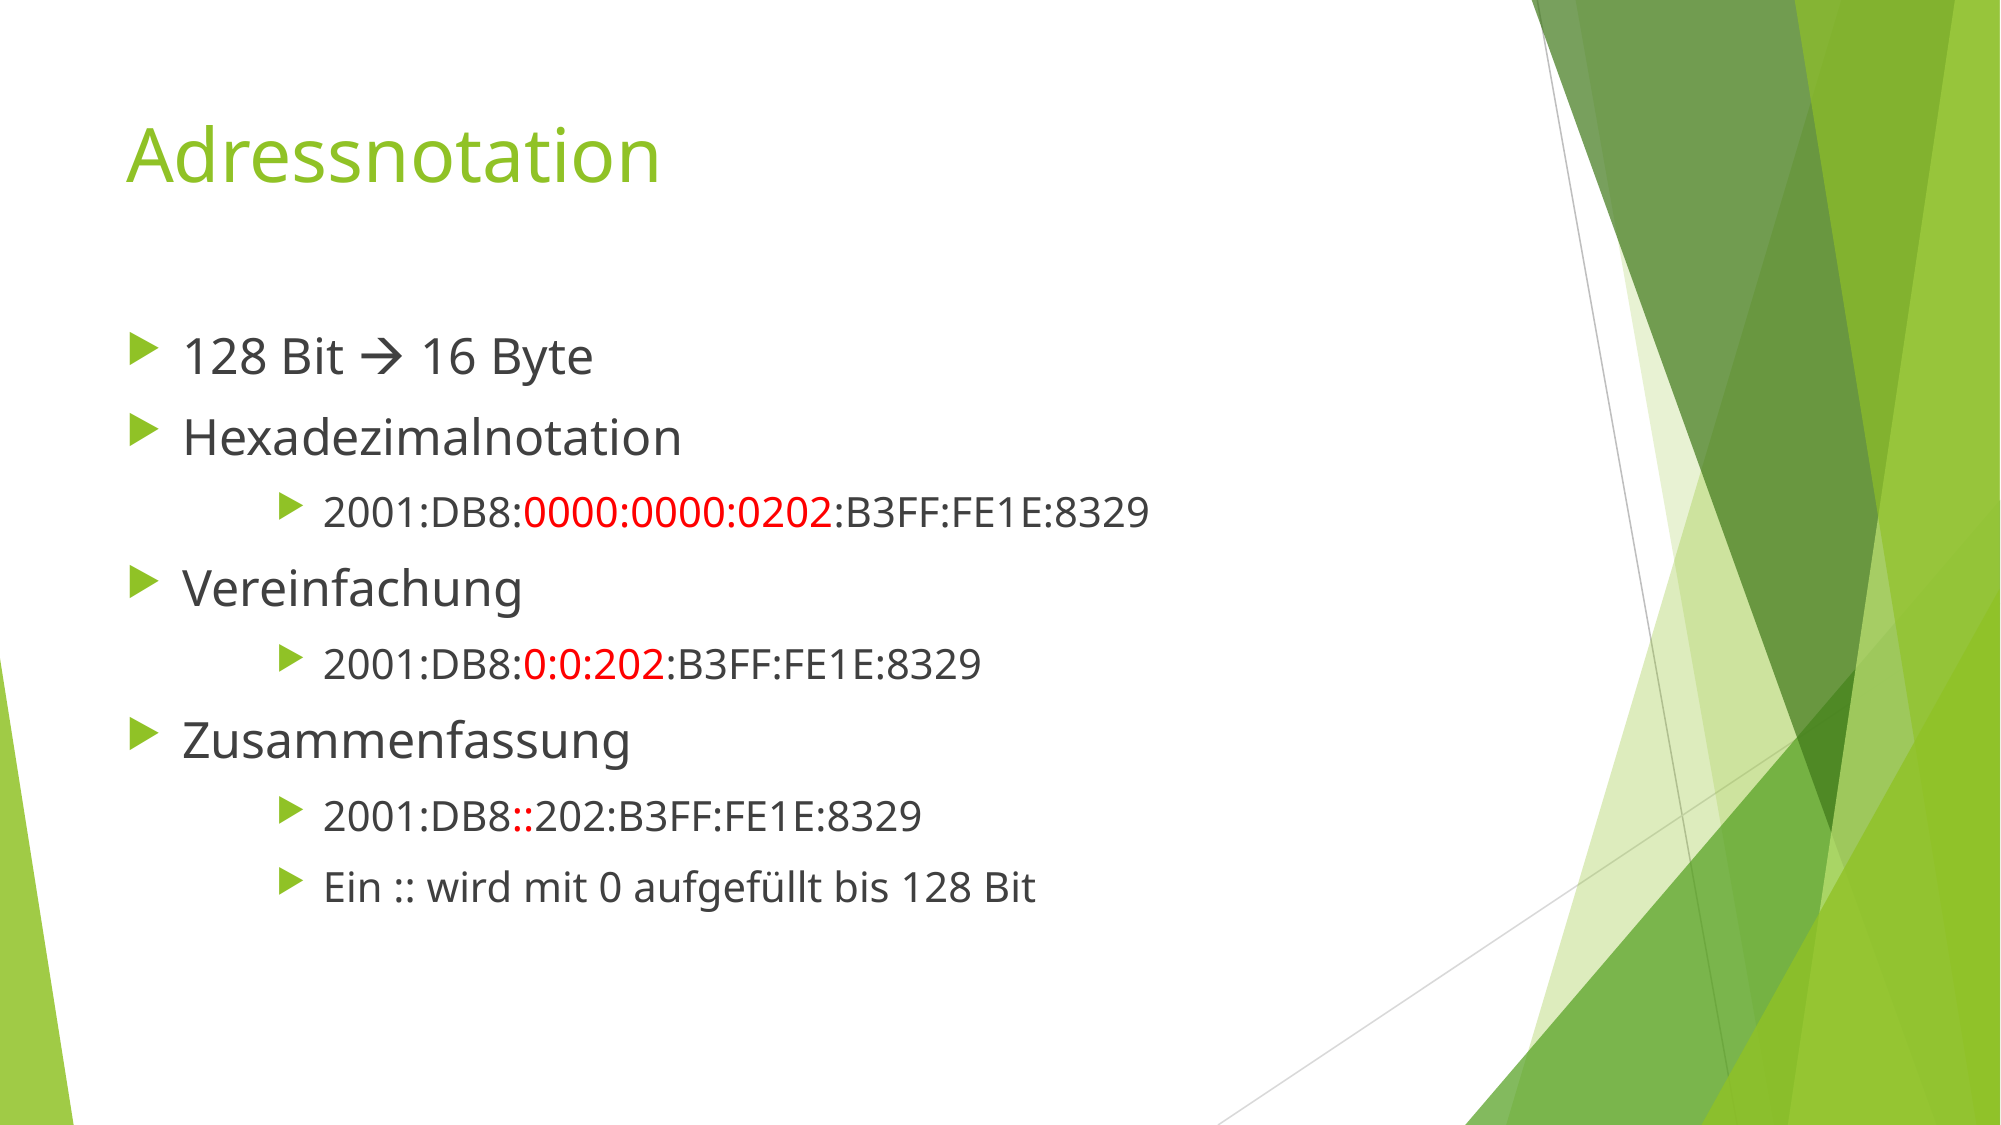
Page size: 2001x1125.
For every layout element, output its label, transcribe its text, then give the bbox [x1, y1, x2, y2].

list 128 Bit  16 Byte Hexadezimalnotation 2001:DB8:0000:0000:0202:B3FF:FE1E:8329 Vereinfachung 2001:DB8:0:0:202:B3FF:FE1E:8329 Zusammenfassung 2001:DB8::202:B3FF:FE1E:8329 Ein :: wird mit 0 aufgefüllt bis 128 Bit [111, 316, 1522, 992]
title Adressnotation [111, 99, 1522, 316]
